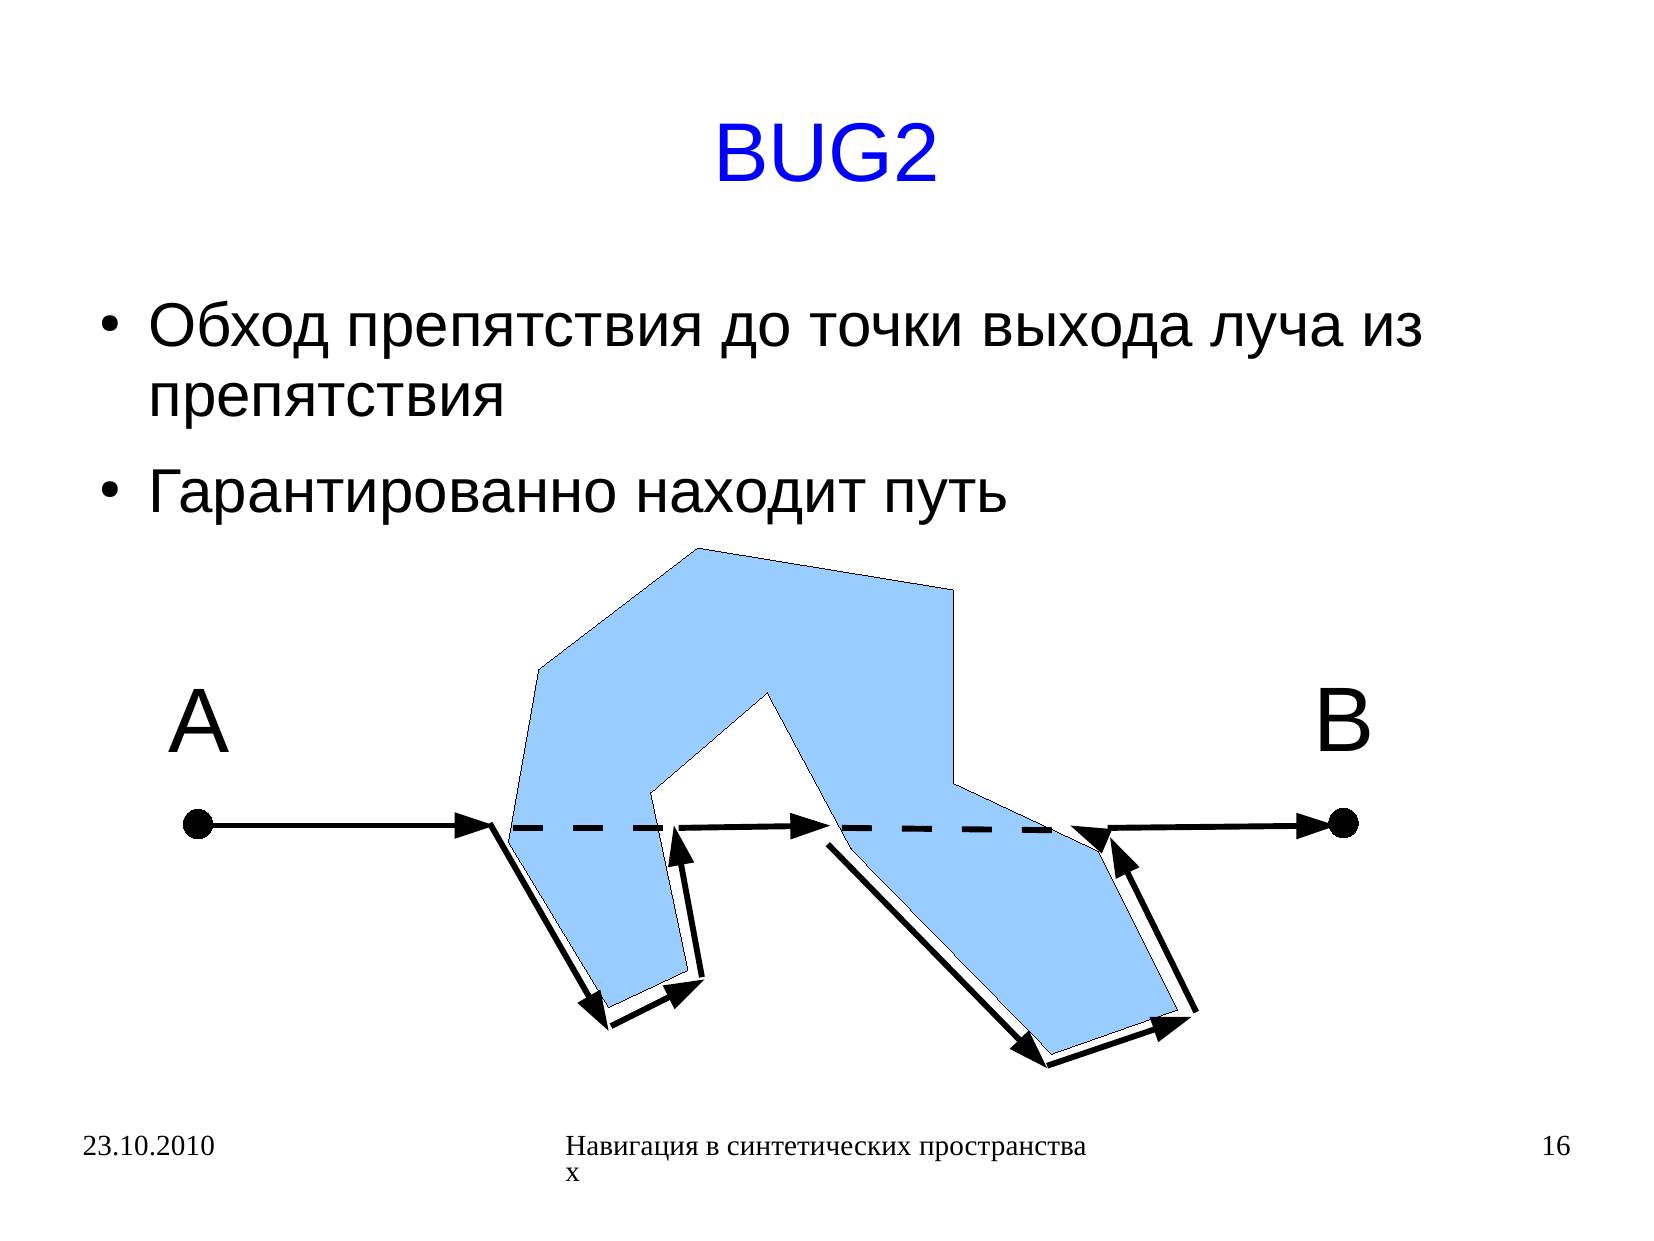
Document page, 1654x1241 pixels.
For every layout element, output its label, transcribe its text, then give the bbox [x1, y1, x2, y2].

text_box A [153, 662, 302, 780]
list Обход препятствия до точки выхода луча из препятствия Гарантированно находит путь [82, 290, 1571, 527]
text_box [1328, 808, 1359, 838]
text_box [183, 809, 213, 839]
text_box B [1299, 661, 1447, 779]
text_box [508, 548, 1178, 1055]
title BUG2 [82, 49, 1571, 257]
